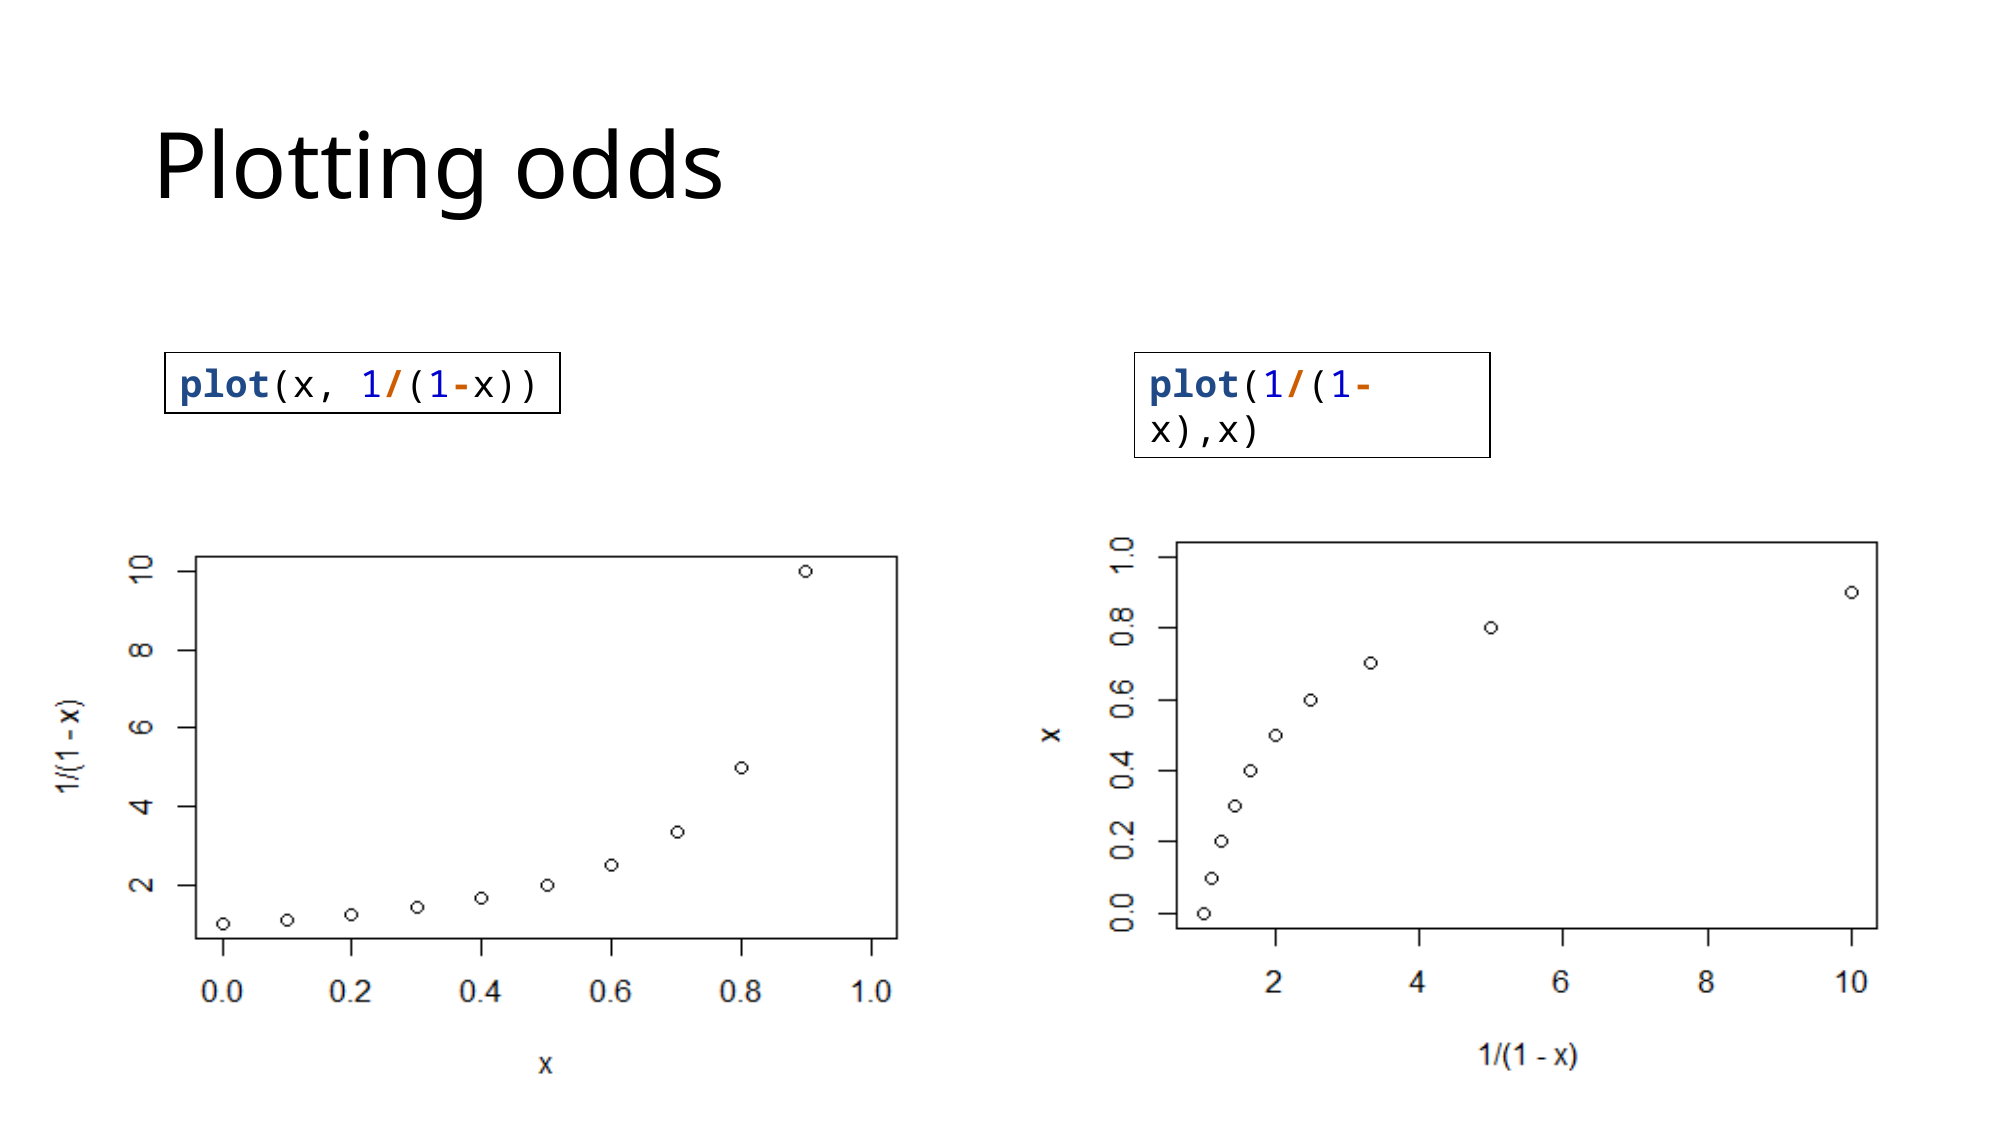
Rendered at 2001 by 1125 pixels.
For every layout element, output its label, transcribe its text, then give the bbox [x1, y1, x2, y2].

text_box plot(1/(1-x),x) [1134, 352, 1491, 414]
picture [1135, 414, 1489, 457]
picture [1025, 397, 1956, 1110]
text_box plot(x, 1/(1-x)) [165, 352, 560, 414]
title Plotting odds [137, 59, 1863, 278]
picture [44, 413, 976, 1118]
